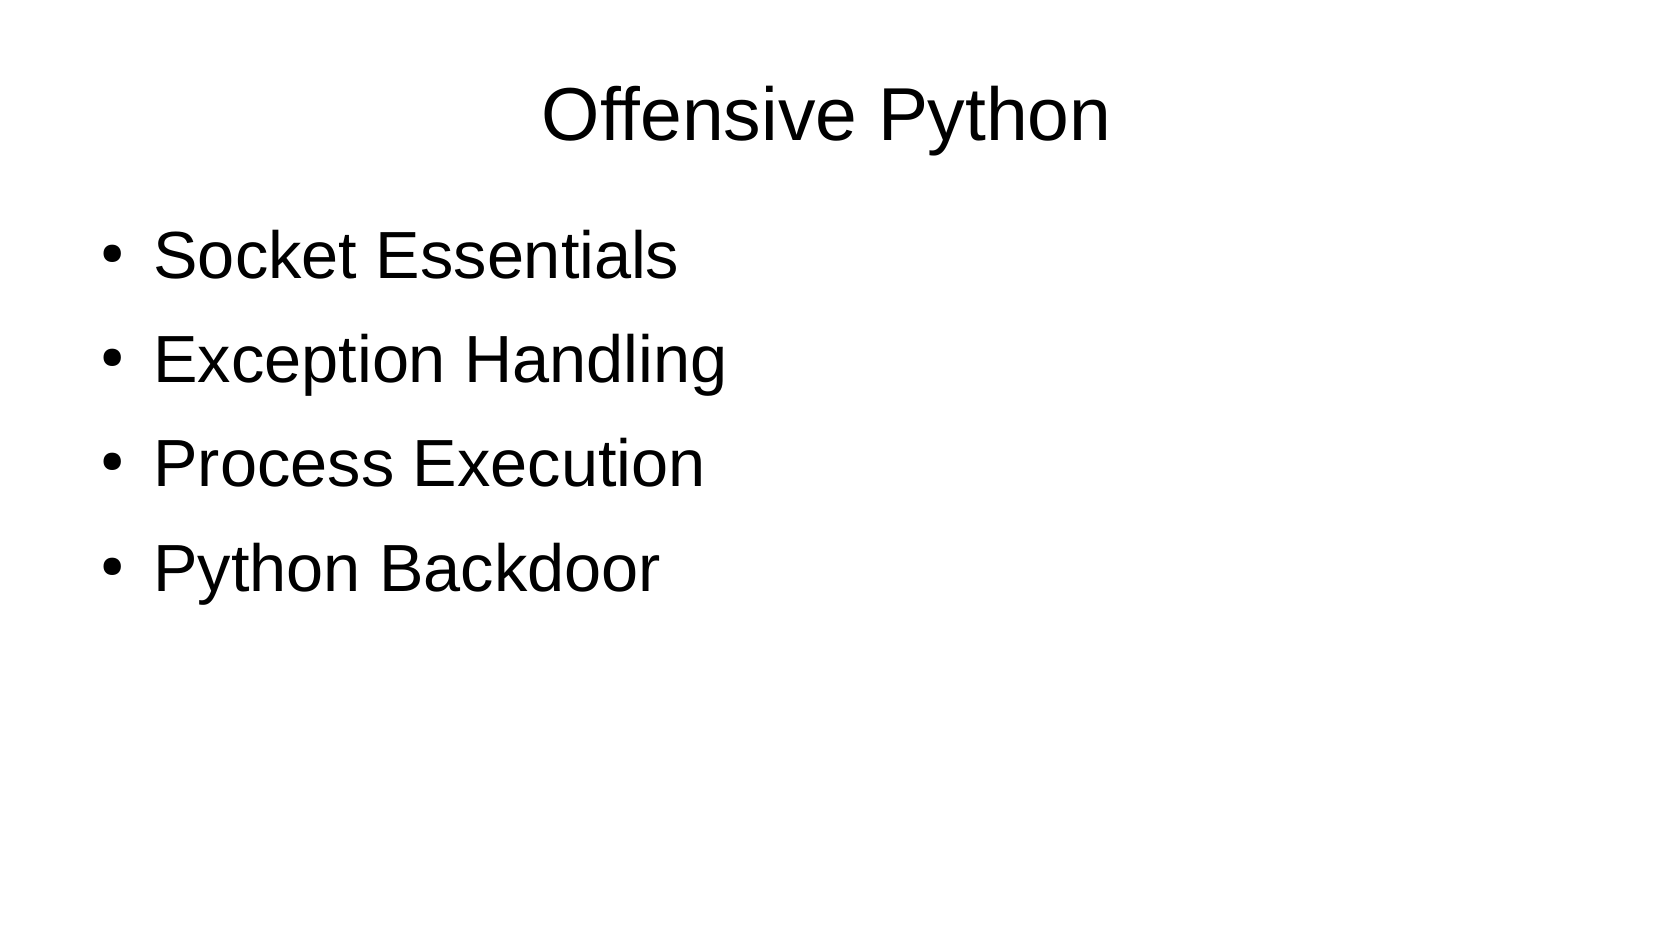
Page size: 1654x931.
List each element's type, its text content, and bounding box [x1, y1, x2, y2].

title Offensive Python [82, 37, 1571, 193]
list Socket Essentials Exception Handling Process Execution Python Backdoor [82, 217, 1571, 758]
